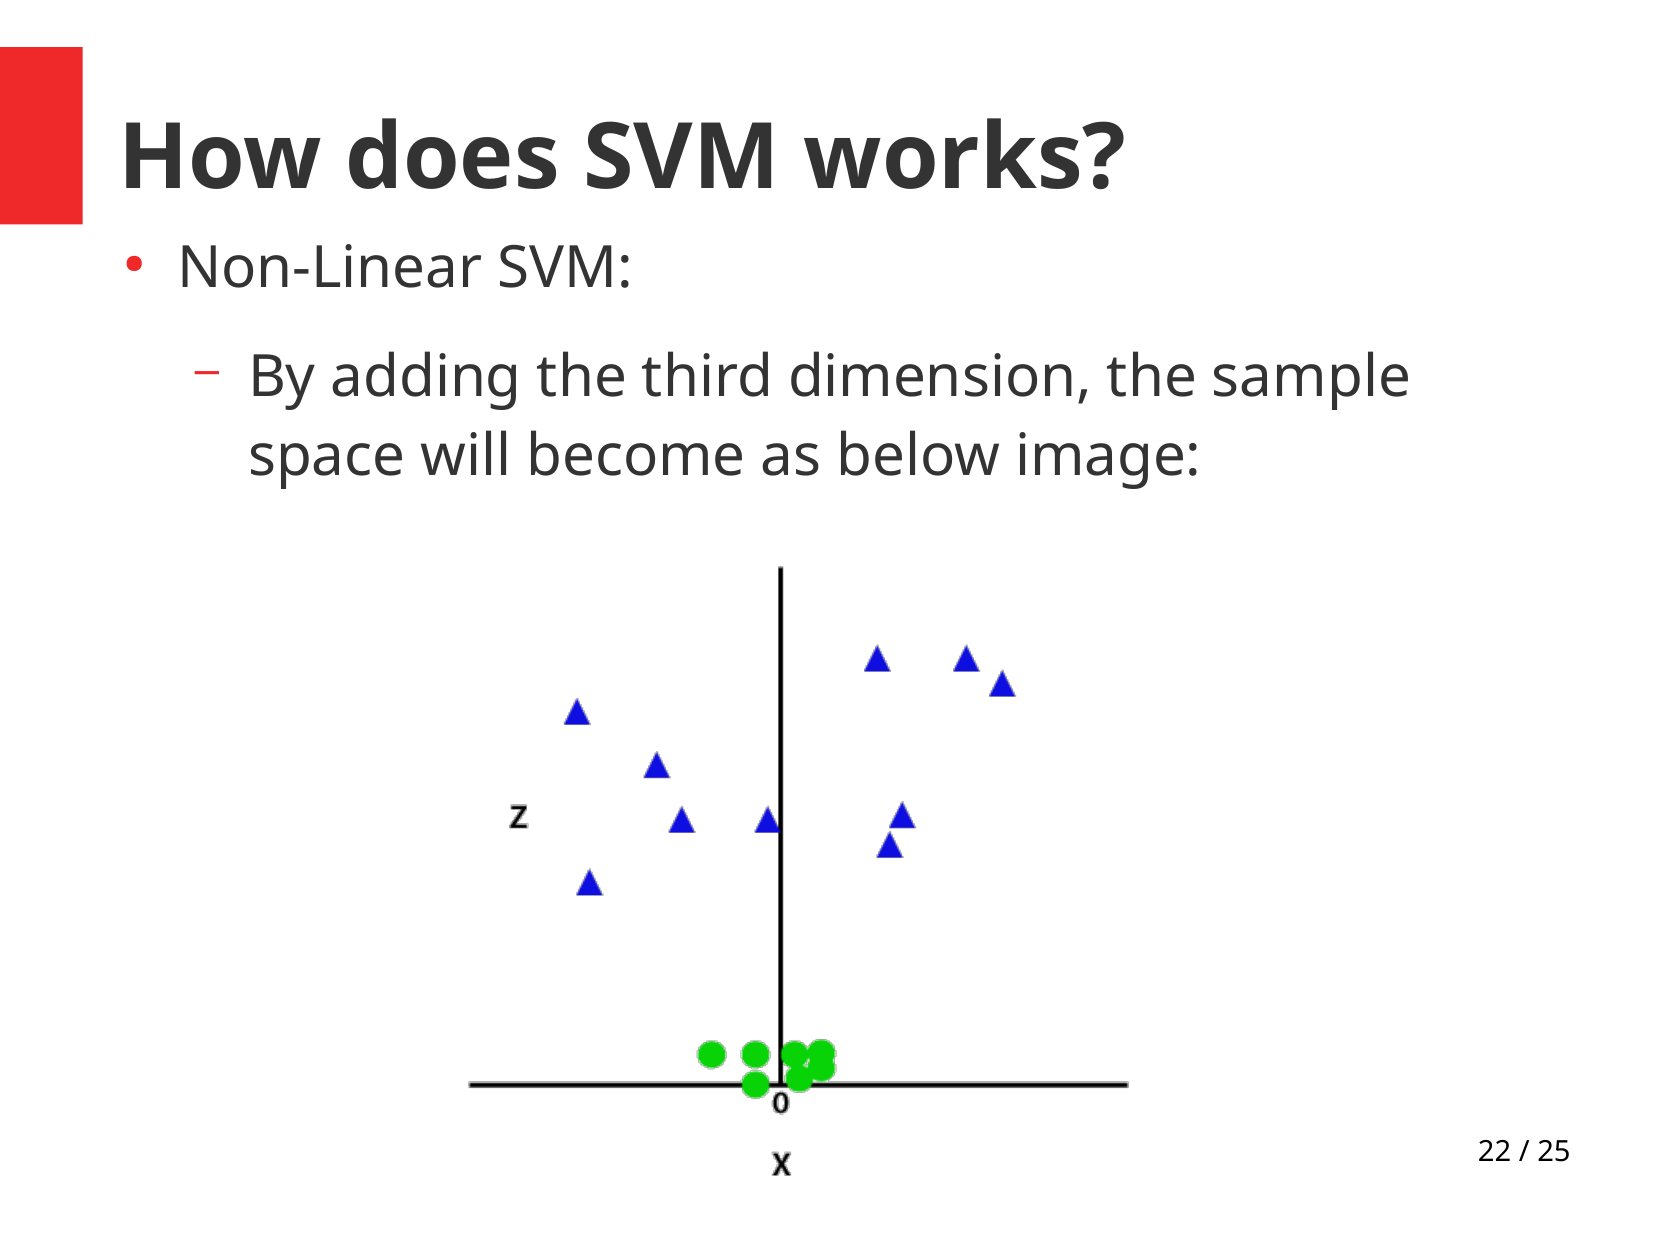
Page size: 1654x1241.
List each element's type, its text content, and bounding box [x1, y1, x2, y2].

list Non-Linear SVM: By adding the third dimension, the sample space will become as below image: [106, 225, 1524, 945]
picture [444, 556, 1146, 1182]
title How does SVM works? [118, 49, 1571, 257]
